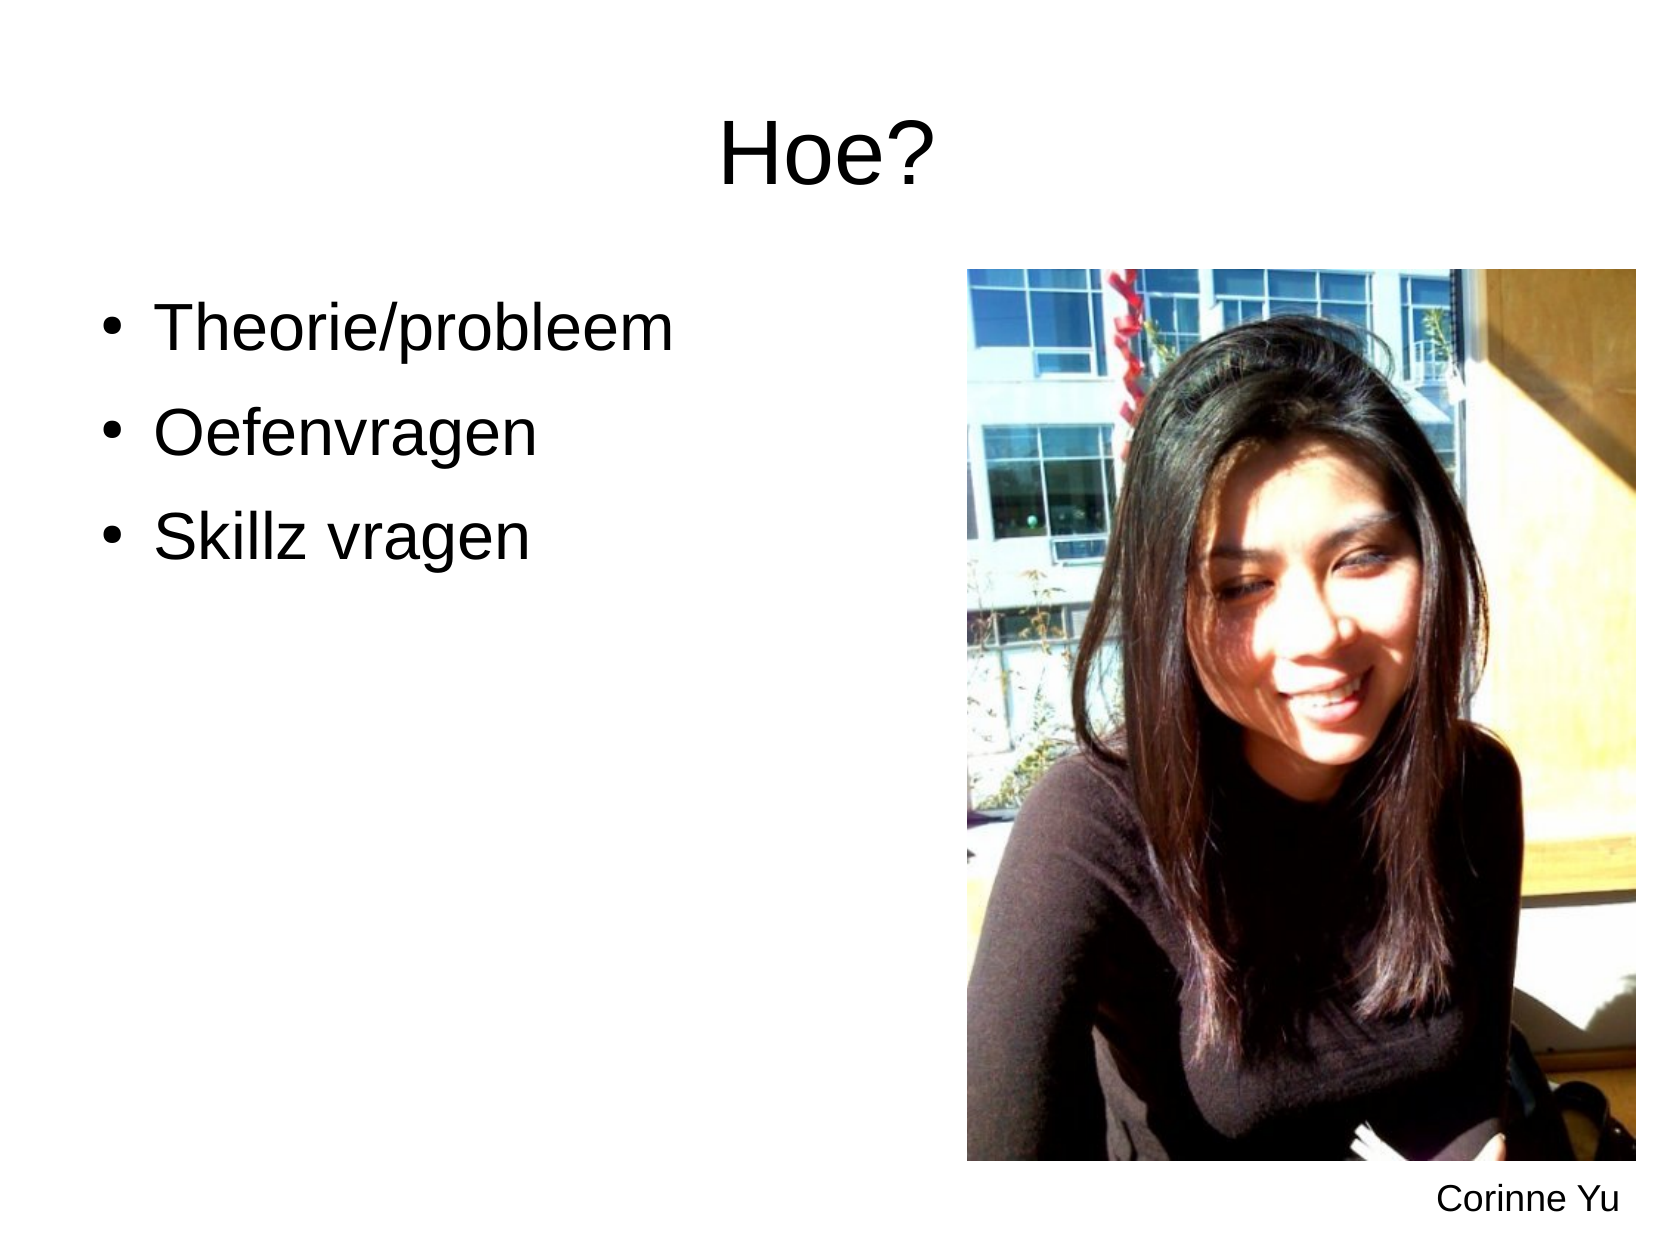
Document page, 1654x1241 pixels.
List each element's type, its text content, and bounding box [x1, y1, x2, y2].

title Hoe? [82, 49, 1571, 257]
list Theorie/probleem Oefenvragen Skillz vragen [82, 290, 967, 1010]
text_box Corinne Yu [1421, 1170, 1636, 1227]
picture [967, 269, 1636, 1161]
